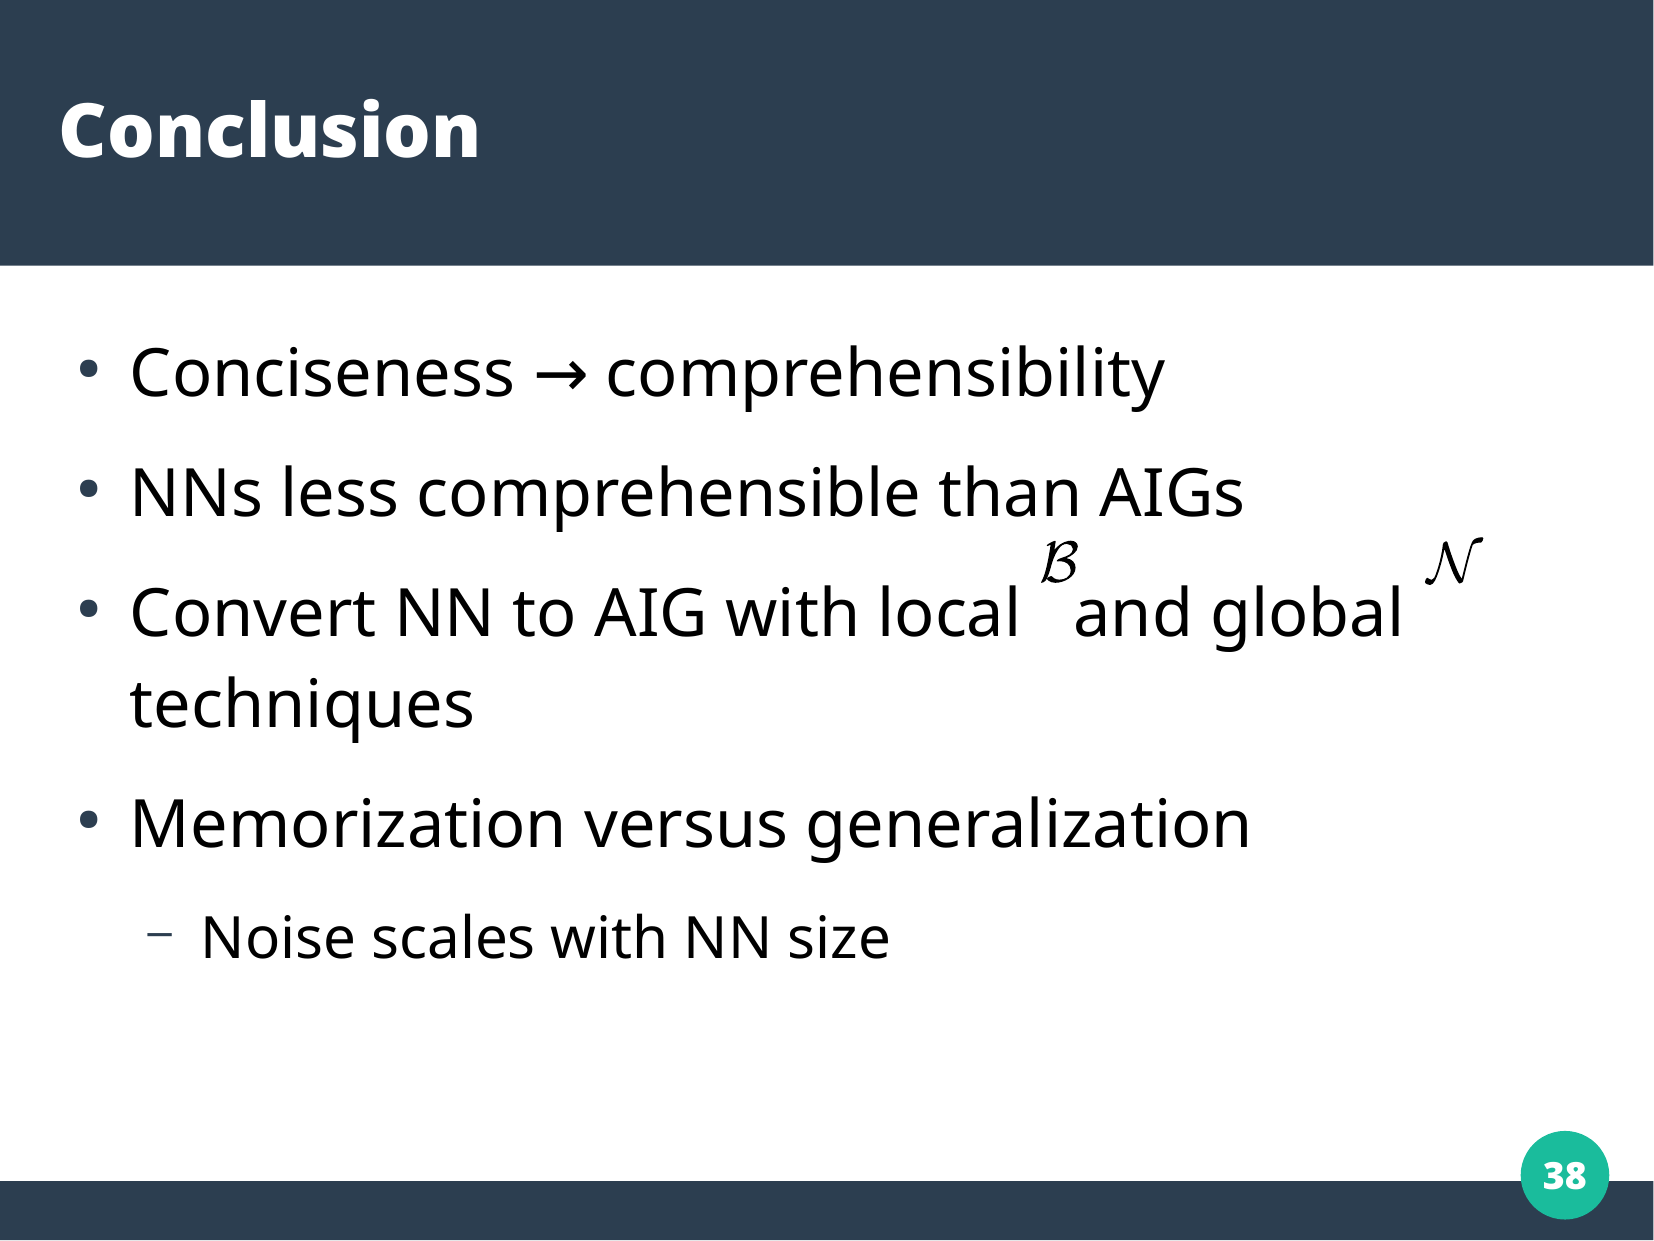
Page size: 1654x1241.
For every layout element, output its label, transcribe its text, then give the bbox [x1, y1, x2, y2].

title Conclusion [59, 49, 1595, 207]
picture [1425, 537, 1484, 586]
picture [1037, 538, 1081, 586]
list Conciseness → comprehensibility NNs less comprehensible than AIGs Convert NN to AIG with local and global techniques Memorization versus generalization Noise scales with NN size [59, 324, 1595, 1152]
